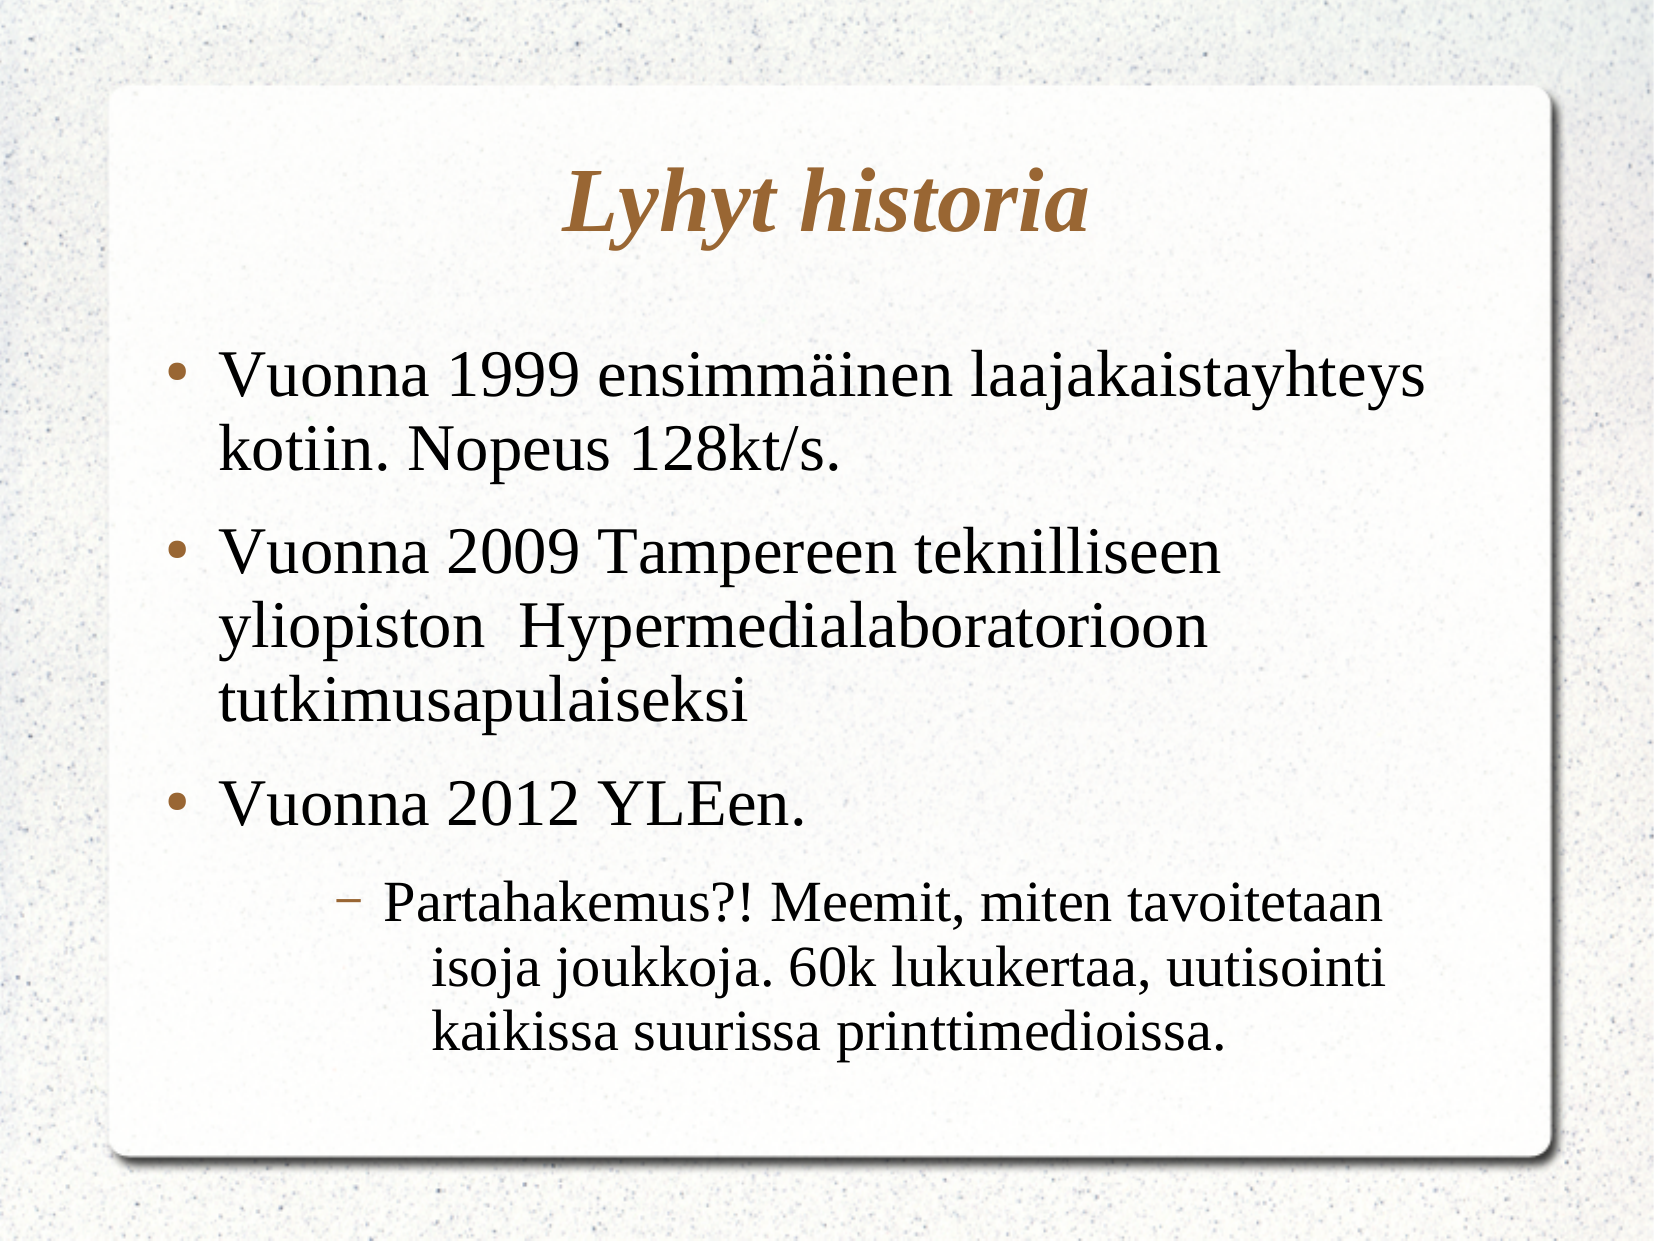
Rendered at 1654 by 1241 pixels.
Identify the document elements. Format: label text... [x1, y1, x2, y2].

title Lyhyt historia [118, 96, 1536, 304]
picture [0, 0, 1654, 1241]
list Vuonna 1999 ensimmäinen laajakaistayhteys kotiin. Nopeus 128kt/s. Vuonna 2009 Tampereen teknilliseen yliopiston Hypermedialaboratorioon tutkimusapulaiseksi Vuonna 2012 YLEen. Partahakemus?! Meemit, miten tavoitetaan isoja joukkoja. 60k lukukertaa, uutisointi kaikissa suurissa printtimedioissa. [147, 336, 1506, 1056]
